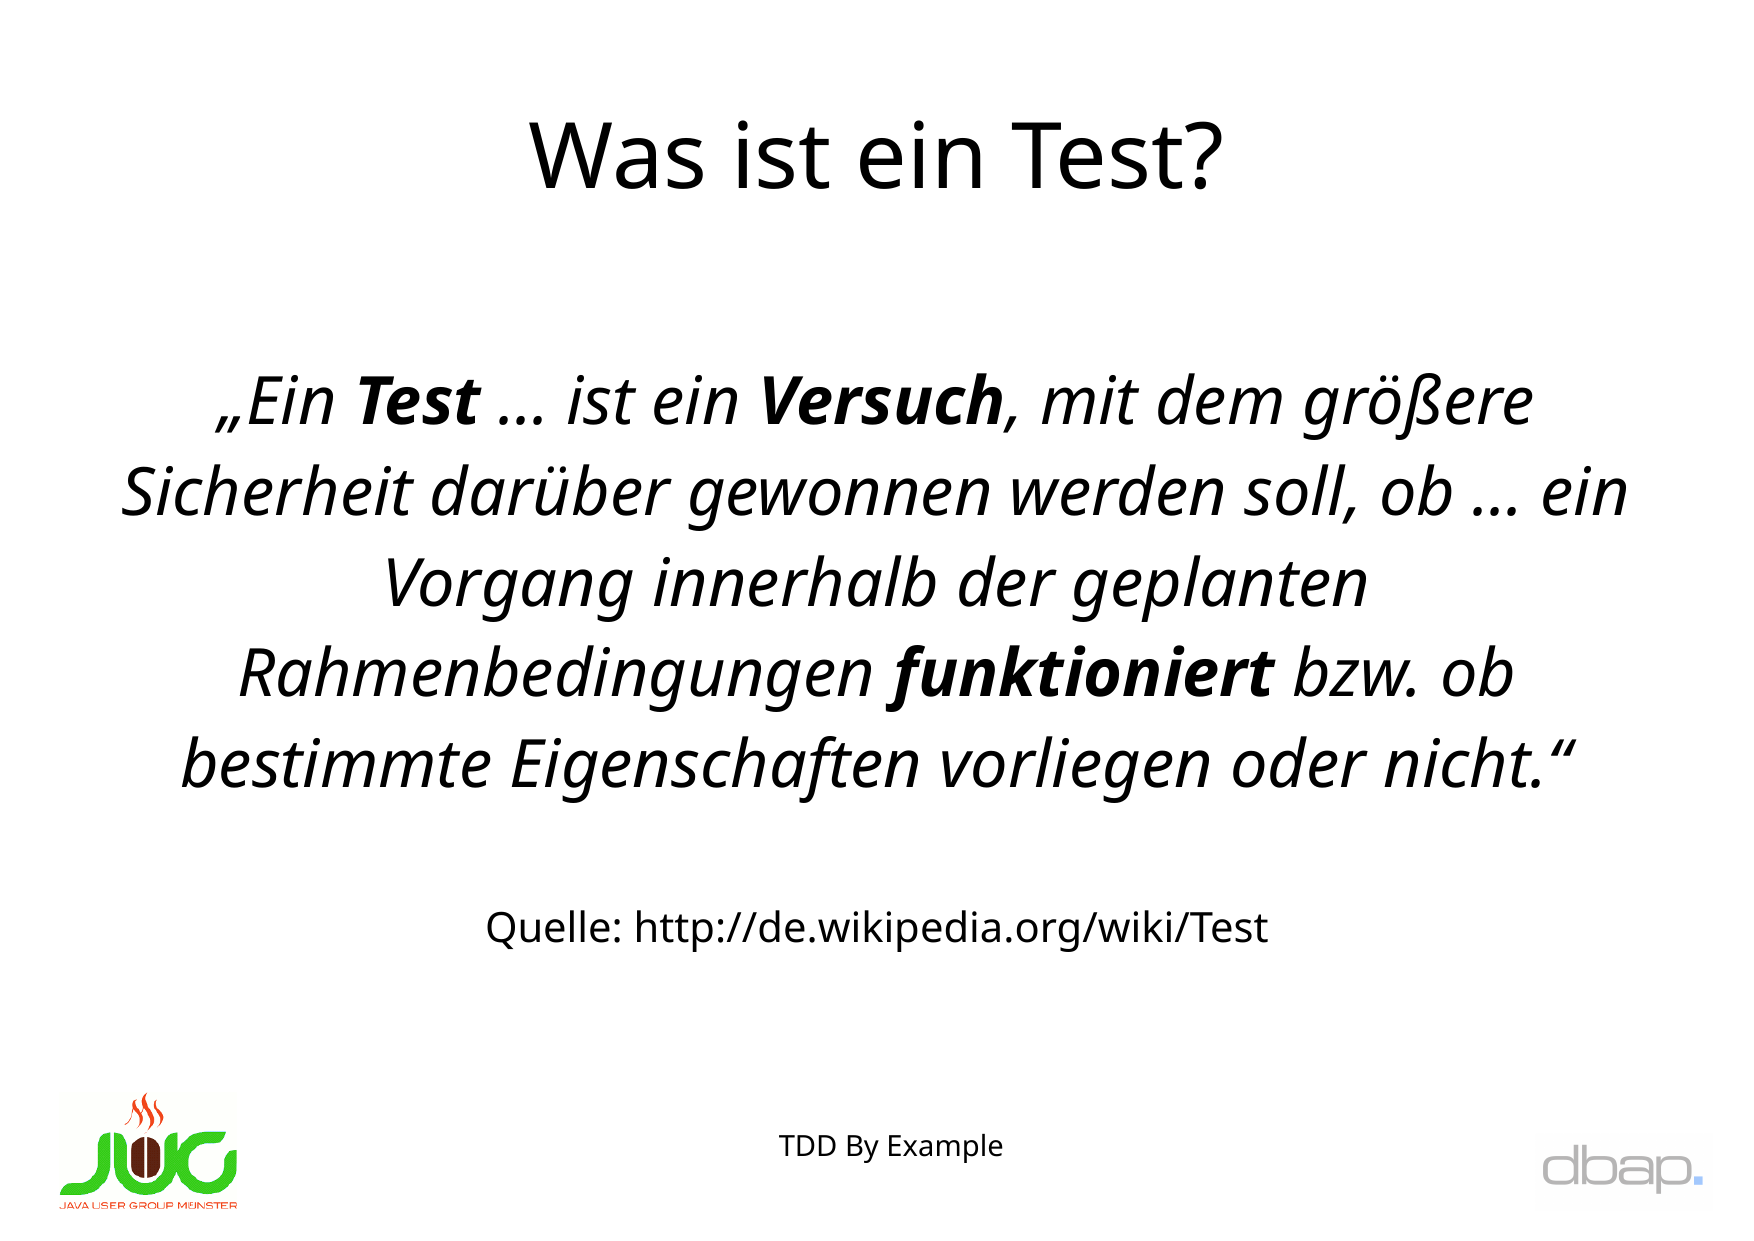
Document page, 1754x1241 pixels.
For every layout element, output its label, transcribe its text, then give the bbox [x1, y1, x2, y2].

picture [1535, 1133, 1713, 1211]
title Was ist ein Test? [87, 49, 1667, 257]
picture [59, 1092, 237, 1209]
subtitle „Ein Test ... ist ein Versuch, mit dem größere Sicherheit darüber gewonnen werden soll, ob ... ein Vorgang innerhalb der geplanten Rahmenbedingungen funktioniert bzw. ob bestimmte Eigenschaften vorliegen oder nicht.“ Quelle: http://de.wikipedia.org/wiki/Test [87, 290, 1667, 1109]
